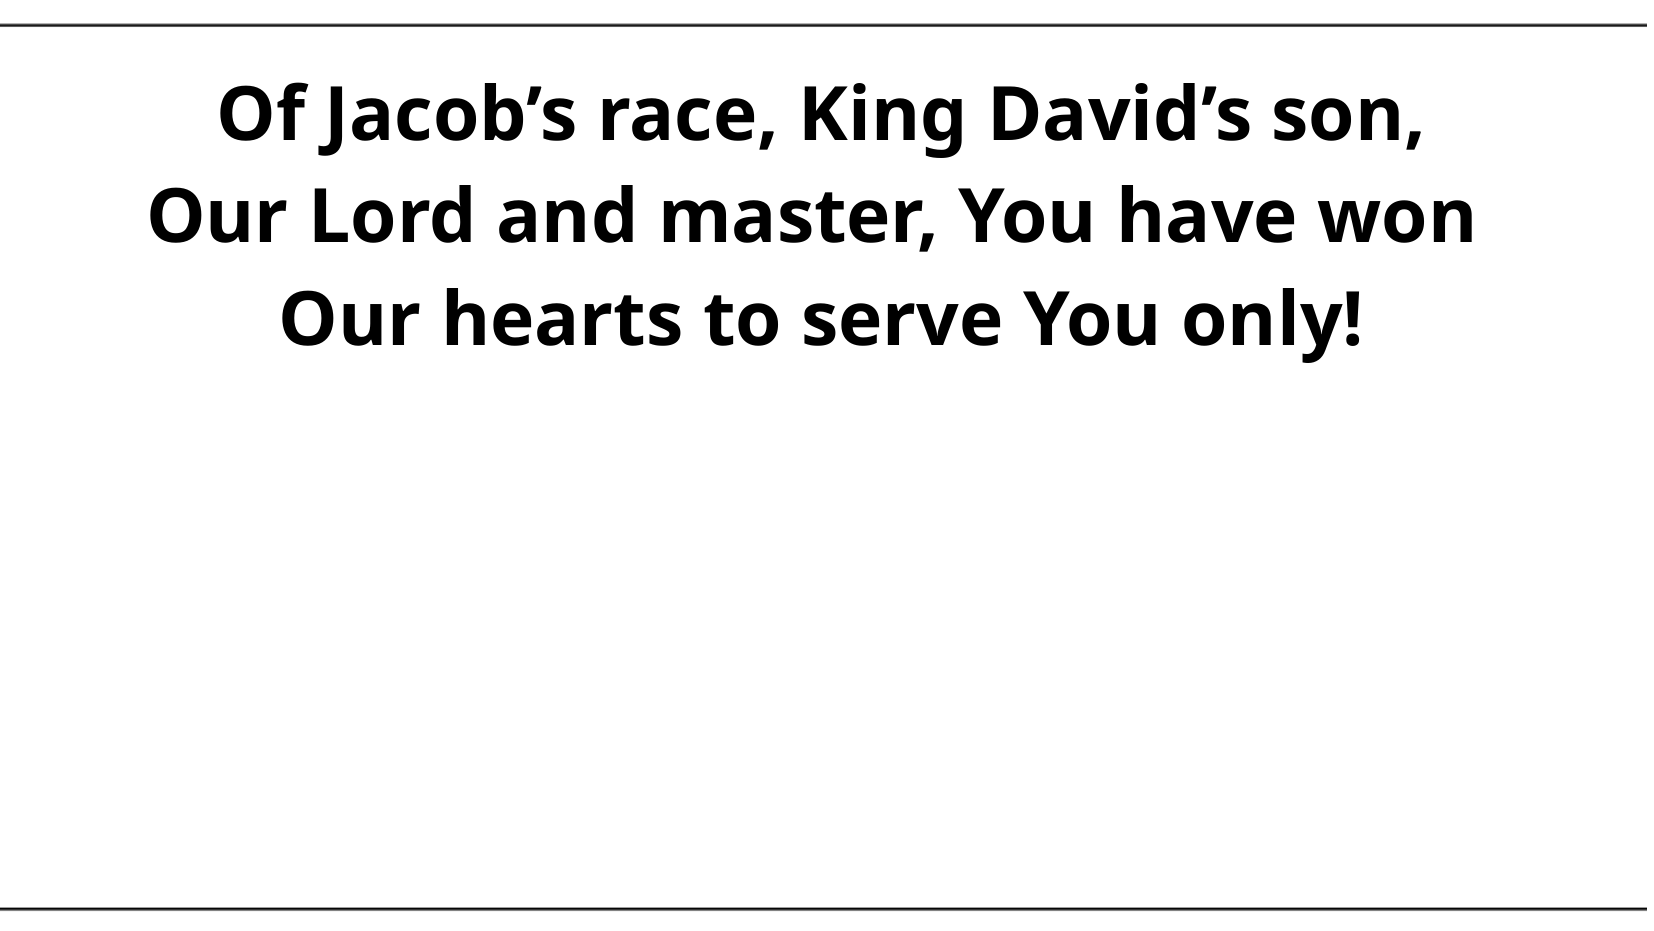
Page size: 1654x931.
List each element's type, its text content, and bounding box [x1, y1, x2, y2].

text_box Of Jacob’s race, King David’s son, Our Lord and master, You have won Our hearts to serve You only! [49, 53, 1595, 368]
picture [0, 2, 1647, 931]
